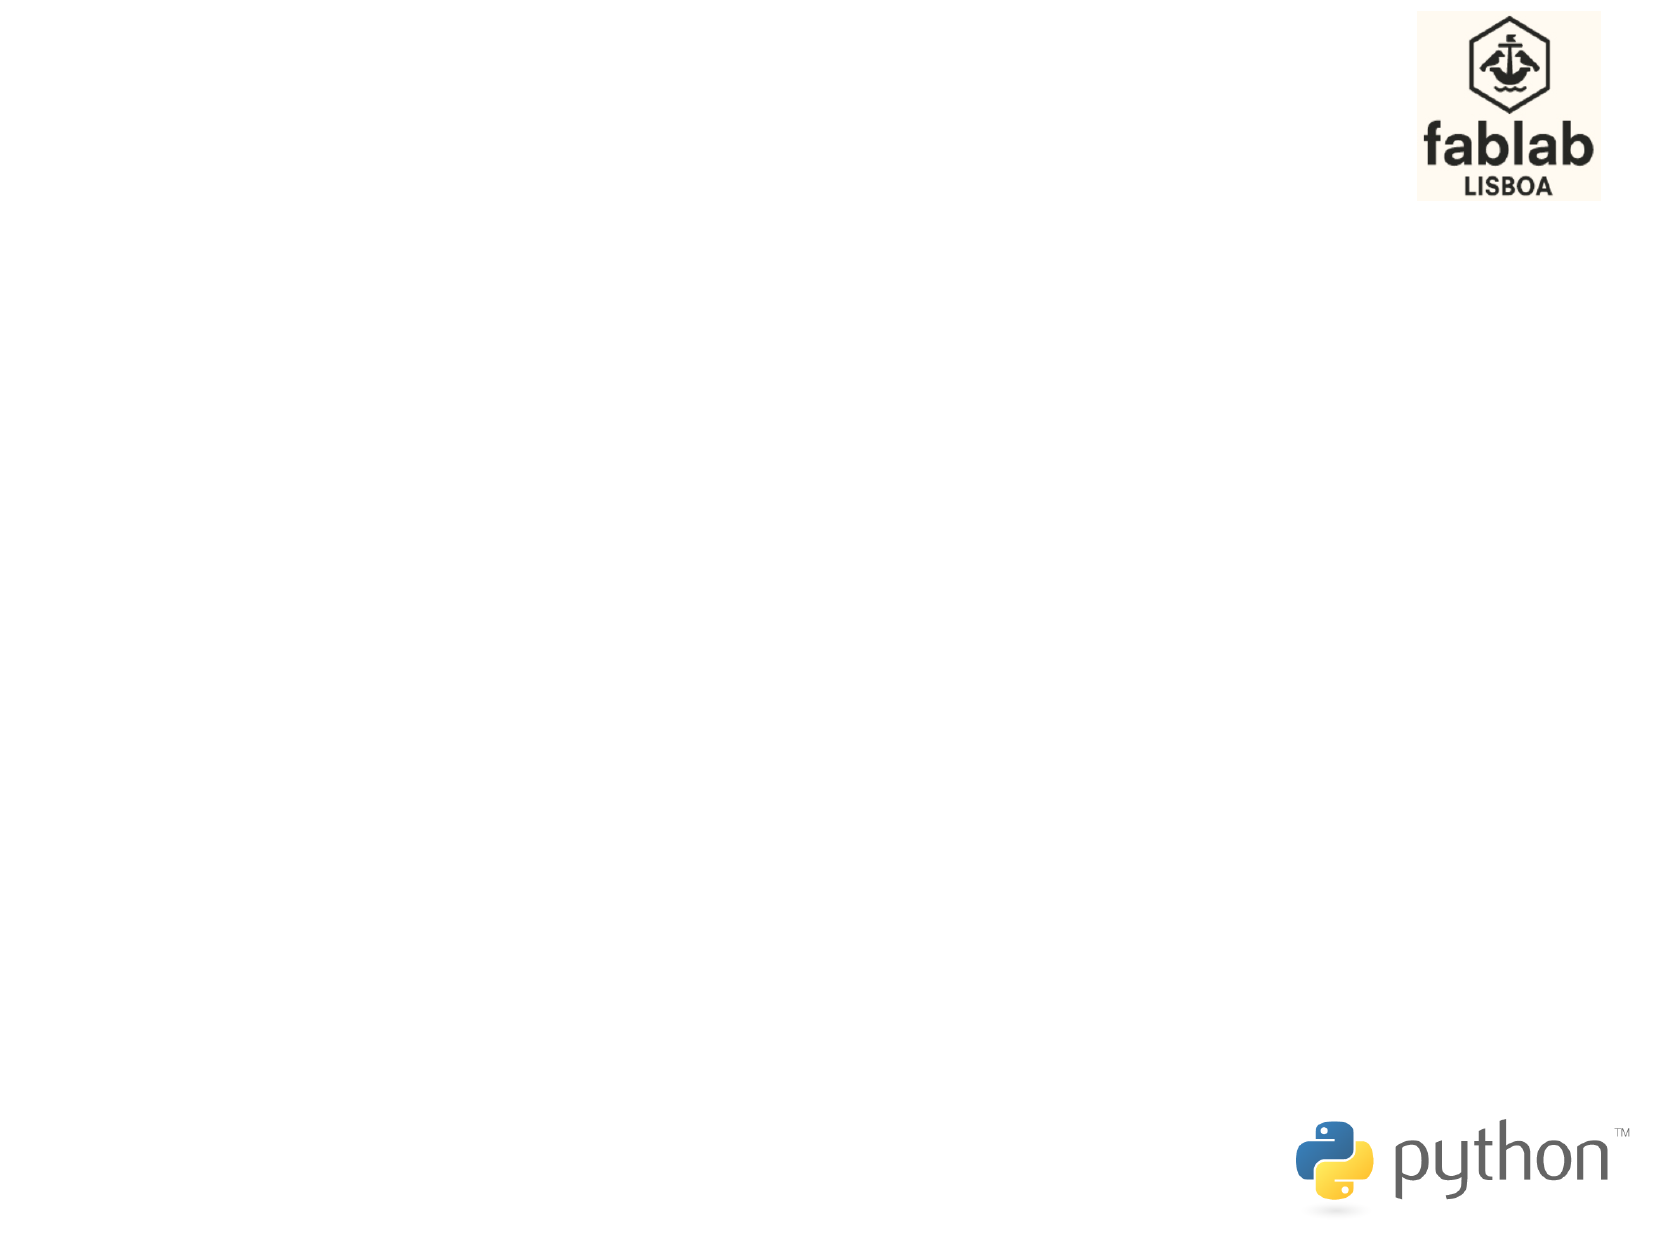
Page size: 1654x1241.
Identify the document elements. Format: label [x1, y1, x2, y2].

picture [1240, 1098, 1654, 1241]
picture [1417, 11, 1601, 201]
